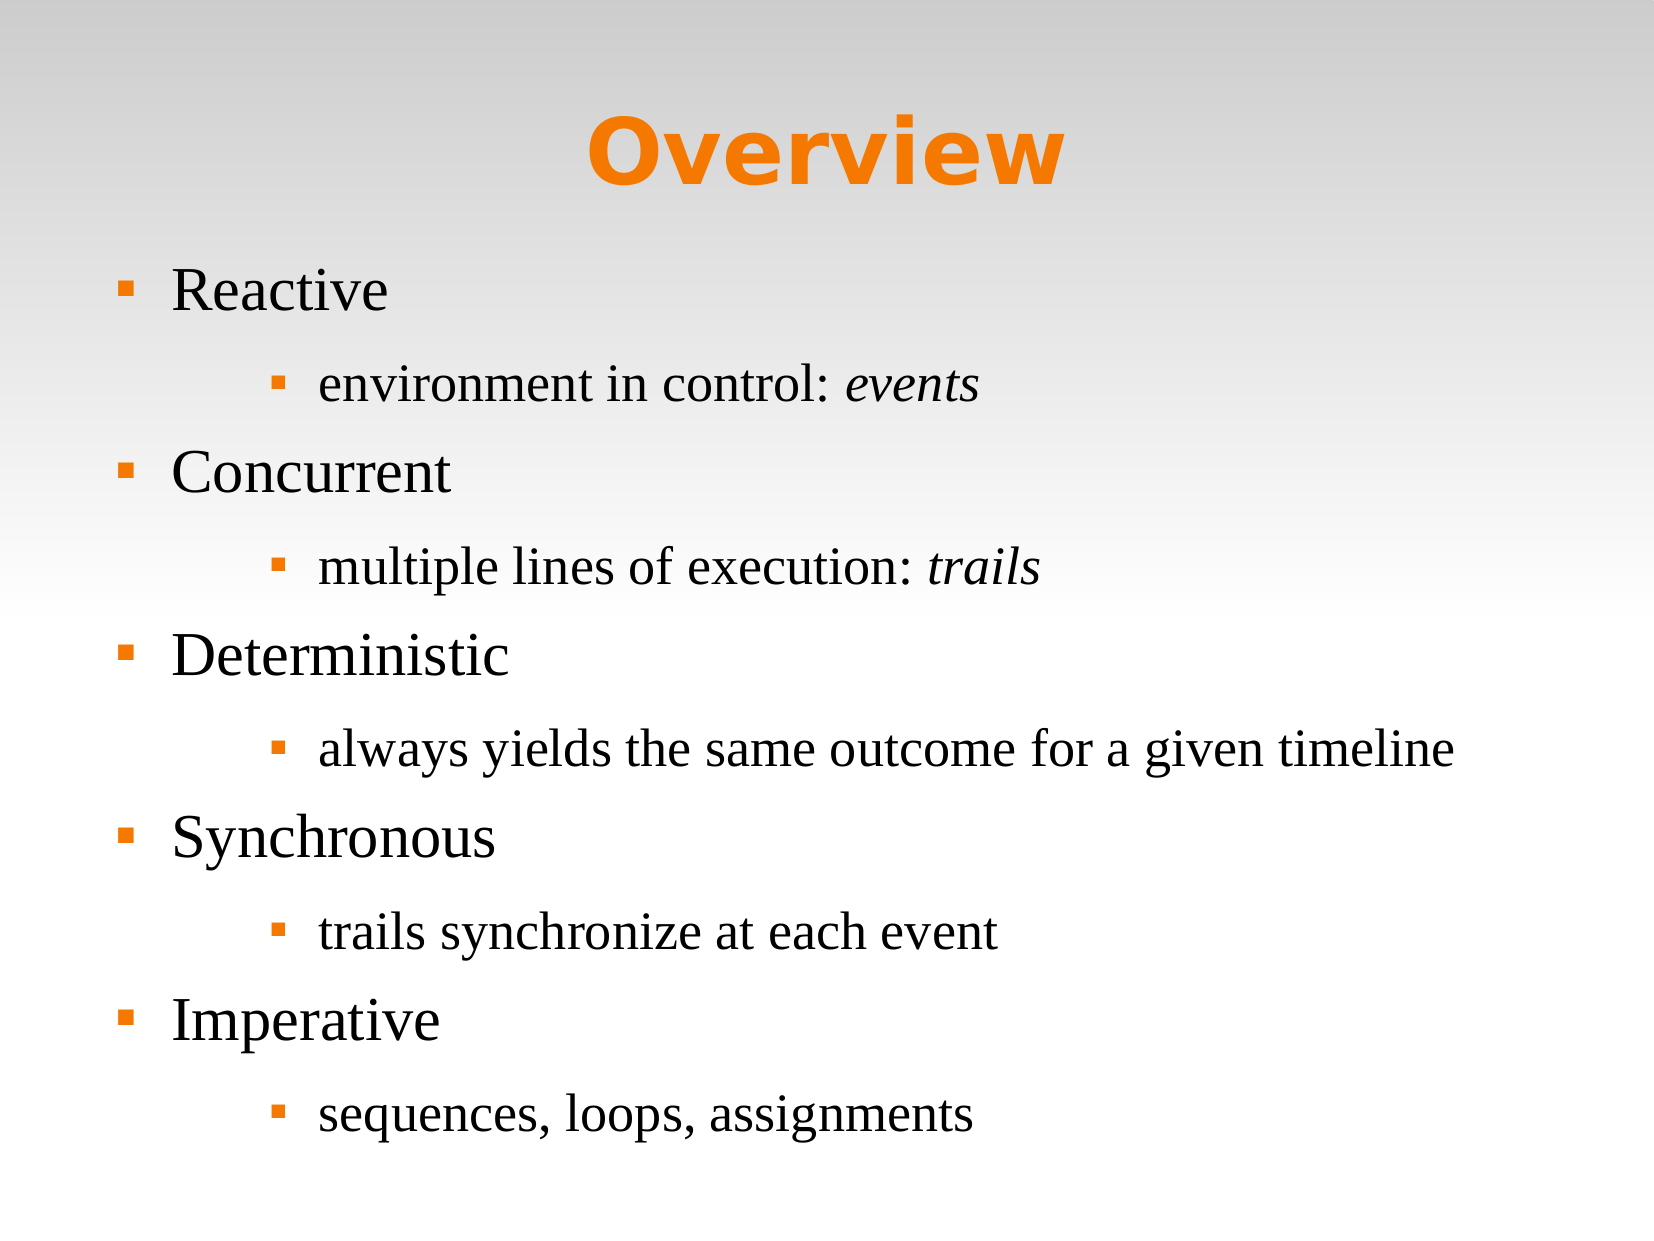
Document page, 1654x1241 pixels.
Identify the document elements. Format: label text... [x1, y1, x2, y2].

title Overview [82, 56, 1571, 250]
list Reactive environment in control: events Concurrent multiple lines of execution: trails Deterministic always yields the same outcome for a given timeline Synchronous trails synchronize at each event Imperative sequences, loops, assignments [82, 254, 1571, 1203]
